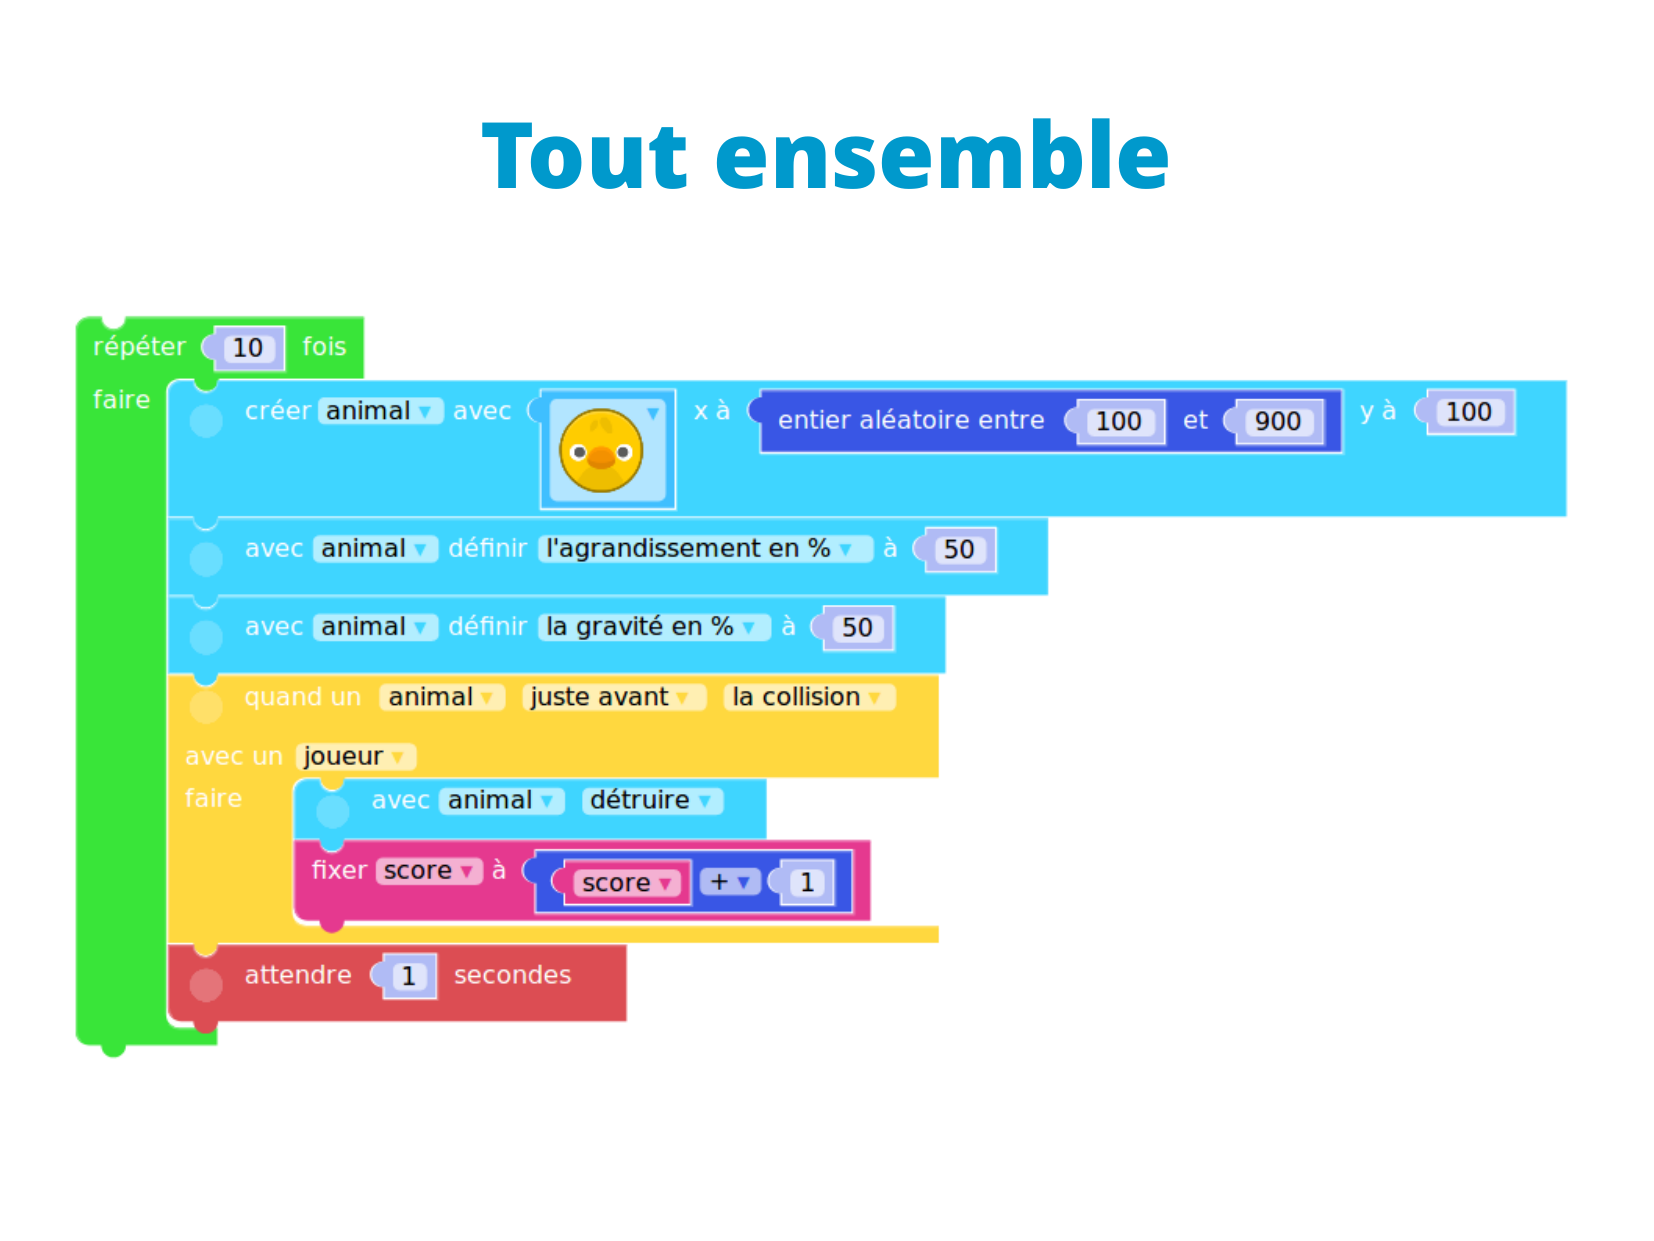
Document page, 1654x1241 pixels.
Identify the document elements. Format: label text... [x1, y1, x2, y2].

title Tout ensemble [82, 49, 1571, 257]
picture [65, 307, 1588, 1076]
